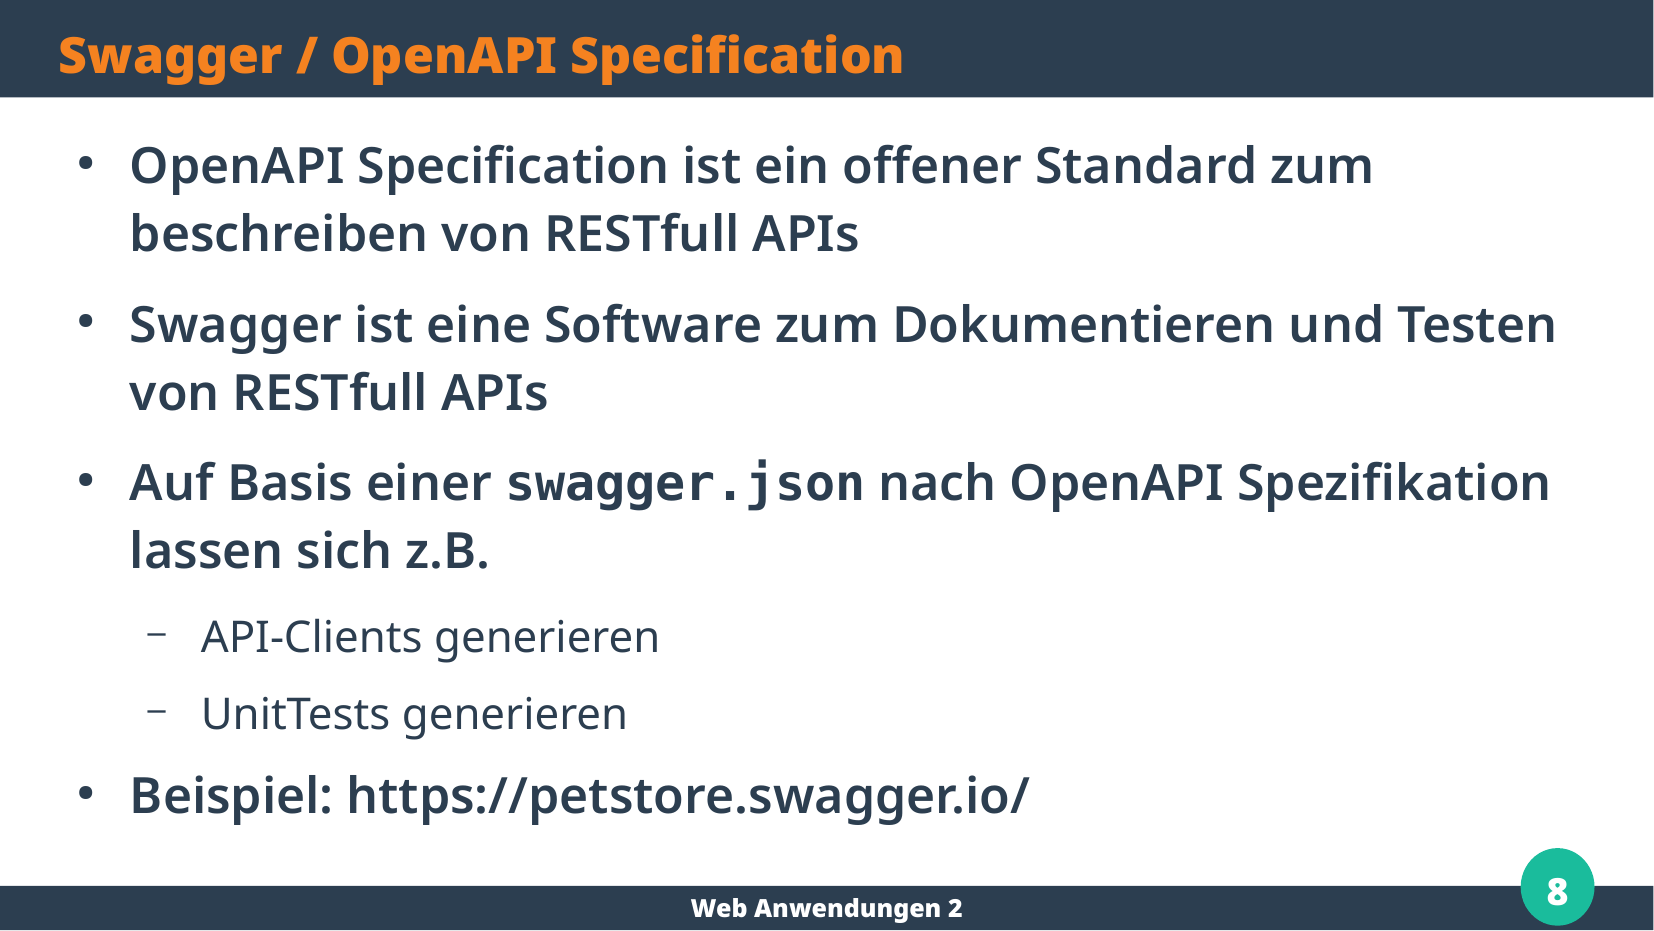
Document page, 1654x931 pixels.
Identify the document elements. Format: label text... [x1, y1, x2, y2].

title Swagger / OpenAPI Specification [59, 8, 1595, 89]
list OpenAPI Specification ist ein offener Standard zum beschreiben von RESTfull APIs Swagger ist eine Software zum Dokumentieren und Testen von RESTfull APIs Auf Basis einer swagger.json nach OpenAPI Spezifikation lassen sich z.B. API-Clients generieren UnitTests generieren Beispiel: https://petstore.swagger.io/ [59, 129, 1595, 864]
